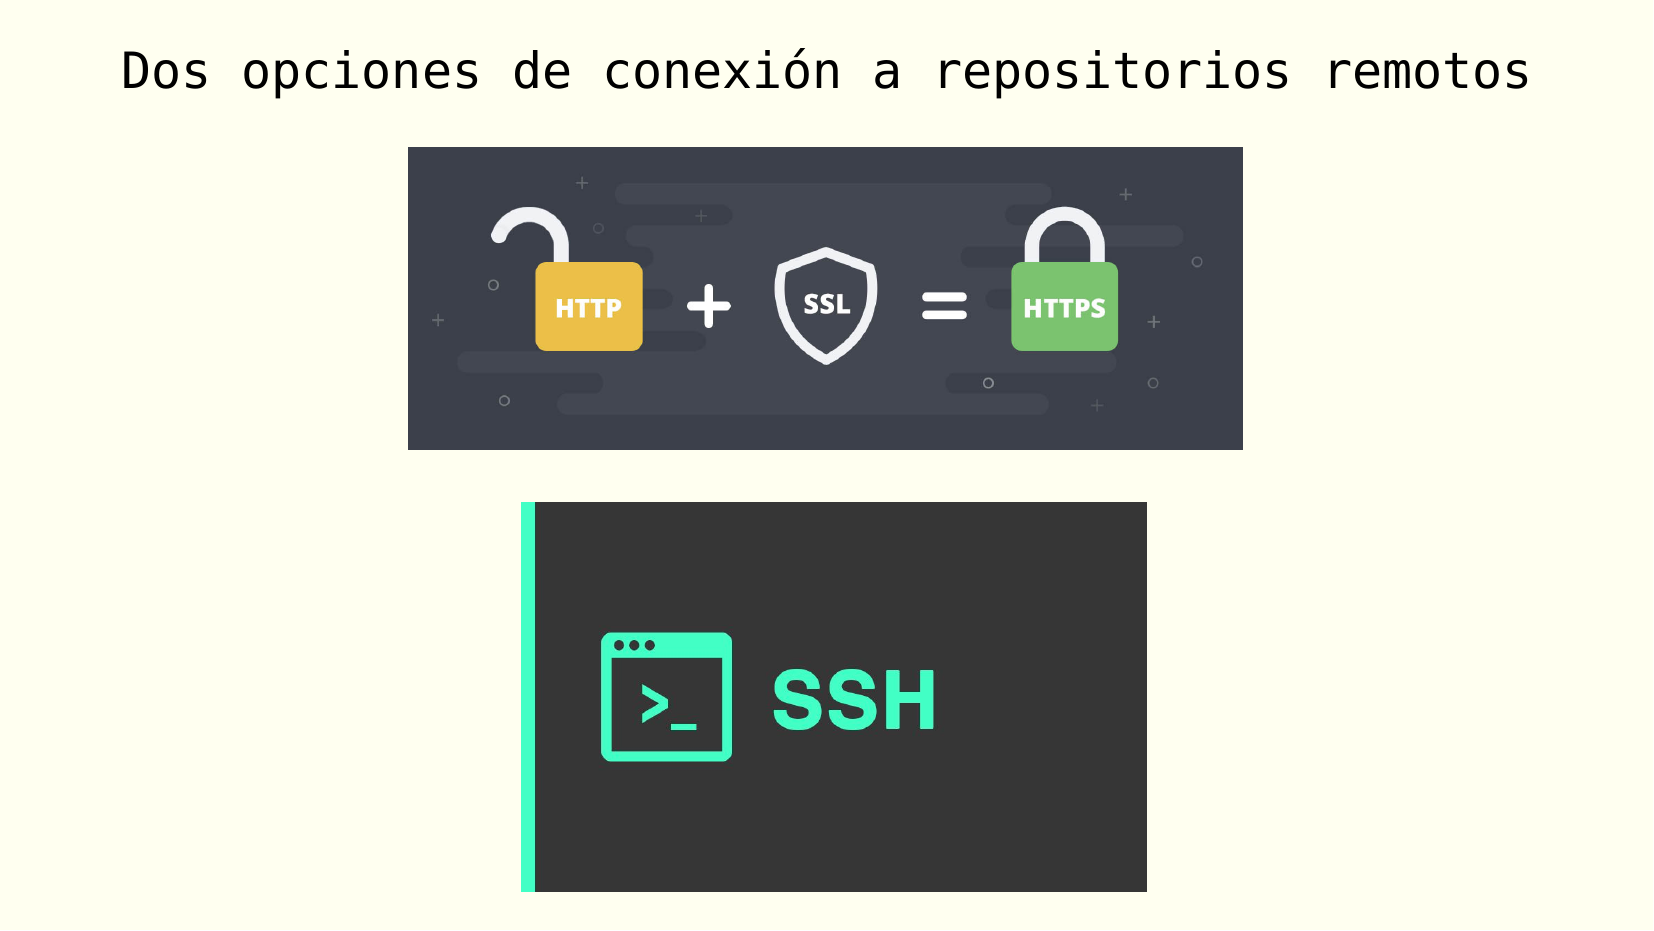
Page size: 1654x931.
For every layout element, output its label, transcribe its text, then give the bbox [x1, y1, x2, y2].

picture [408, 147, 1243, 450]
picture [521, 502, 1147, 892]
subtitle Dos opciones de conexión a repositorios remotos [82, 7, 1571, 135]
